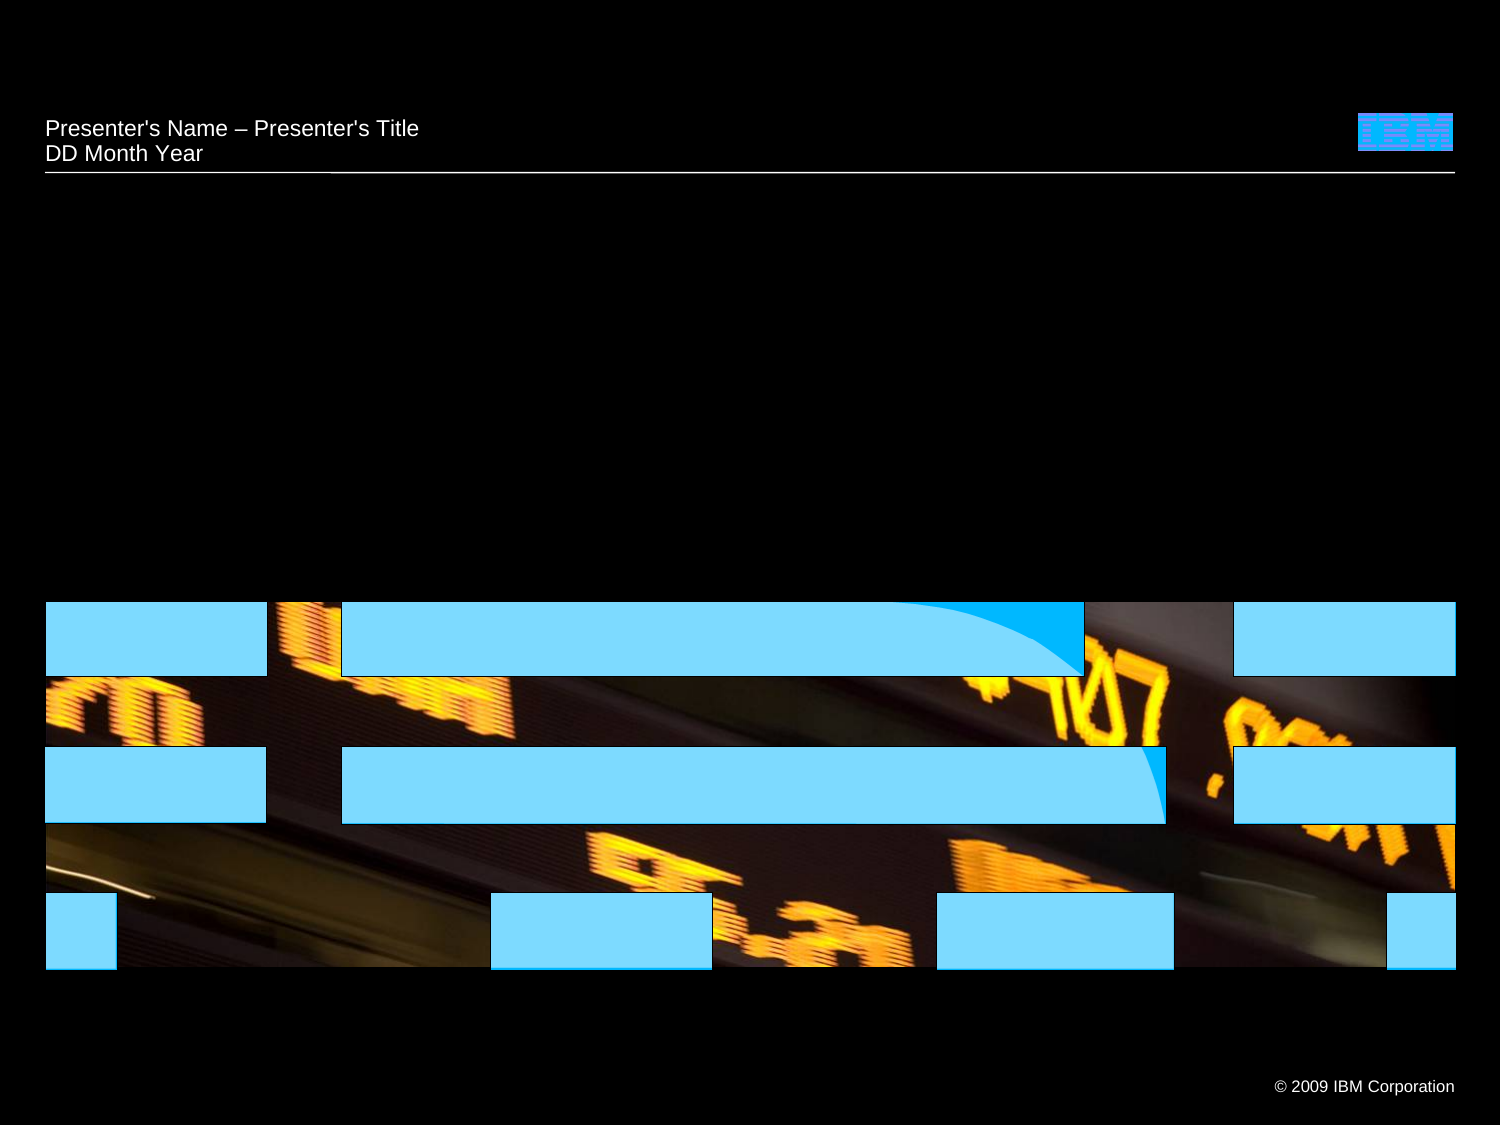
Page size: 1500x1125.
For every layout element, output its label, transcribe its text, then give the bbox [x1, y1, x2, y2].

picture [937, 893, 1174, 968]
picture [46, 602, 267, 676]
text_box Presenter's Name – Presenter's Title DD Month Year [30, 86, 1306, 175]
picture [342, 602, 1081, 676]
picture [1234, 602, 1454, 676]
picture [46, 893, 115, 968]
picture [46, 602, 1455, 967]
picture [1234, 747, 1454, 824]
picture [45, 747, 266, 823]
picture [491, 893, 712, 967]
picture [1387, 893, 1456, 967]
